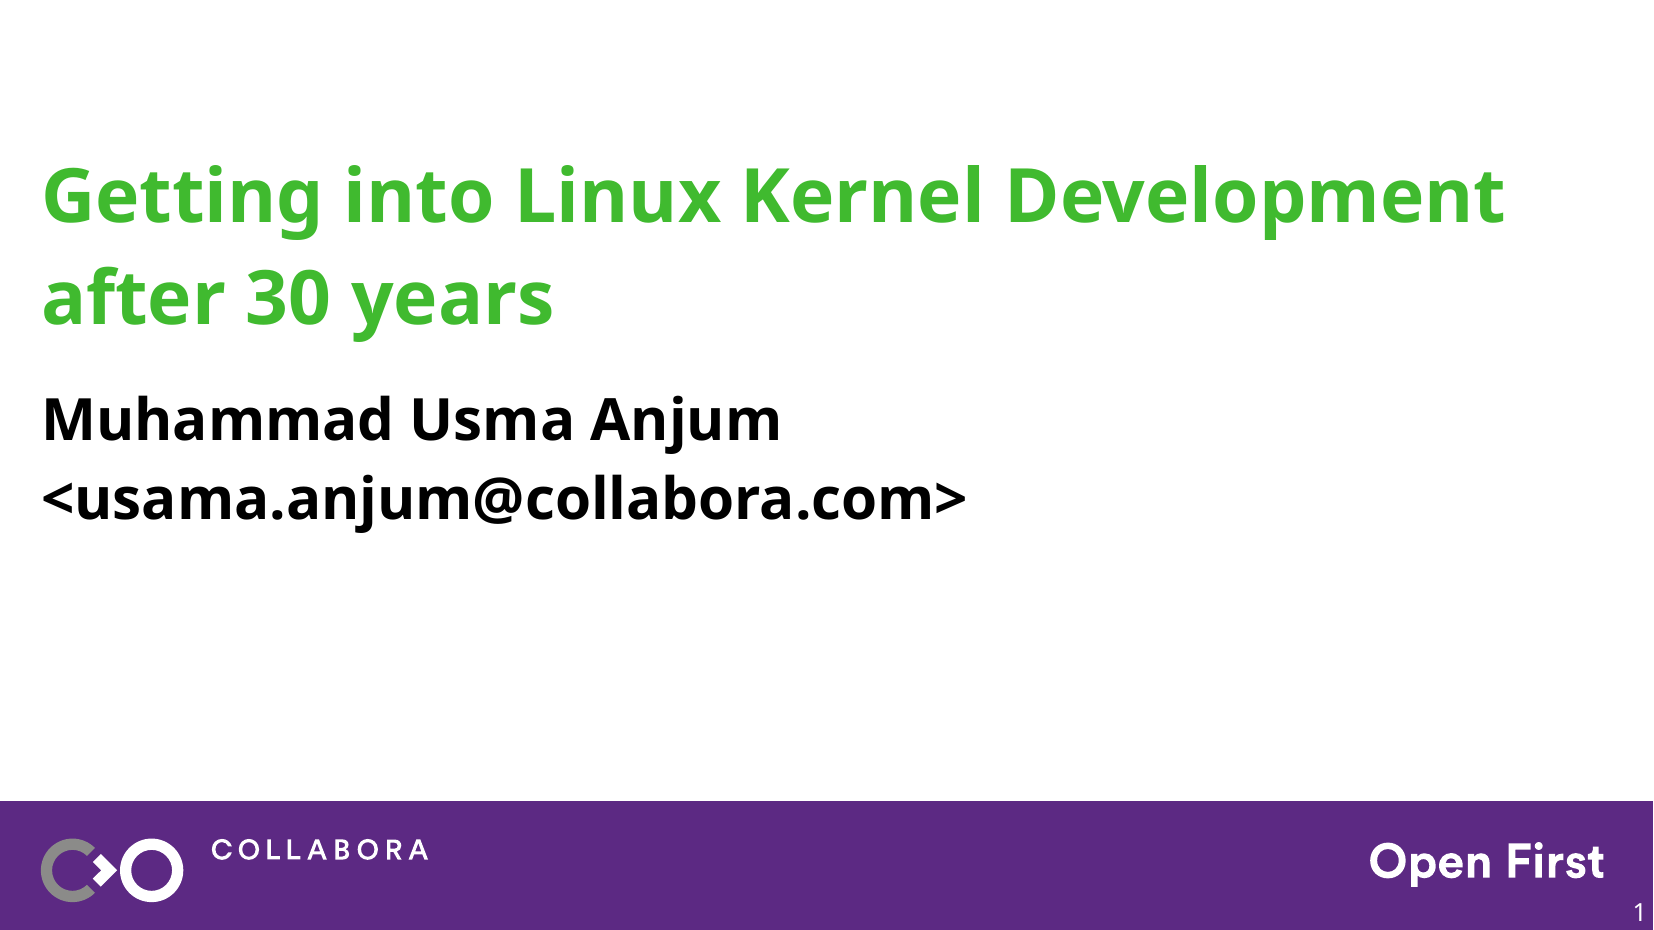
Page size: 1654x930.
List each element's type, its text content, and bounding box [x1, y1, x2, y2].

subtitle Muhammad Usma Anjum <usama.anjum@collabora.com> [41, 378, 1613, 771]
title Getting into Linux Kernel Development after 30 years [41, 69, 1607, 378]
